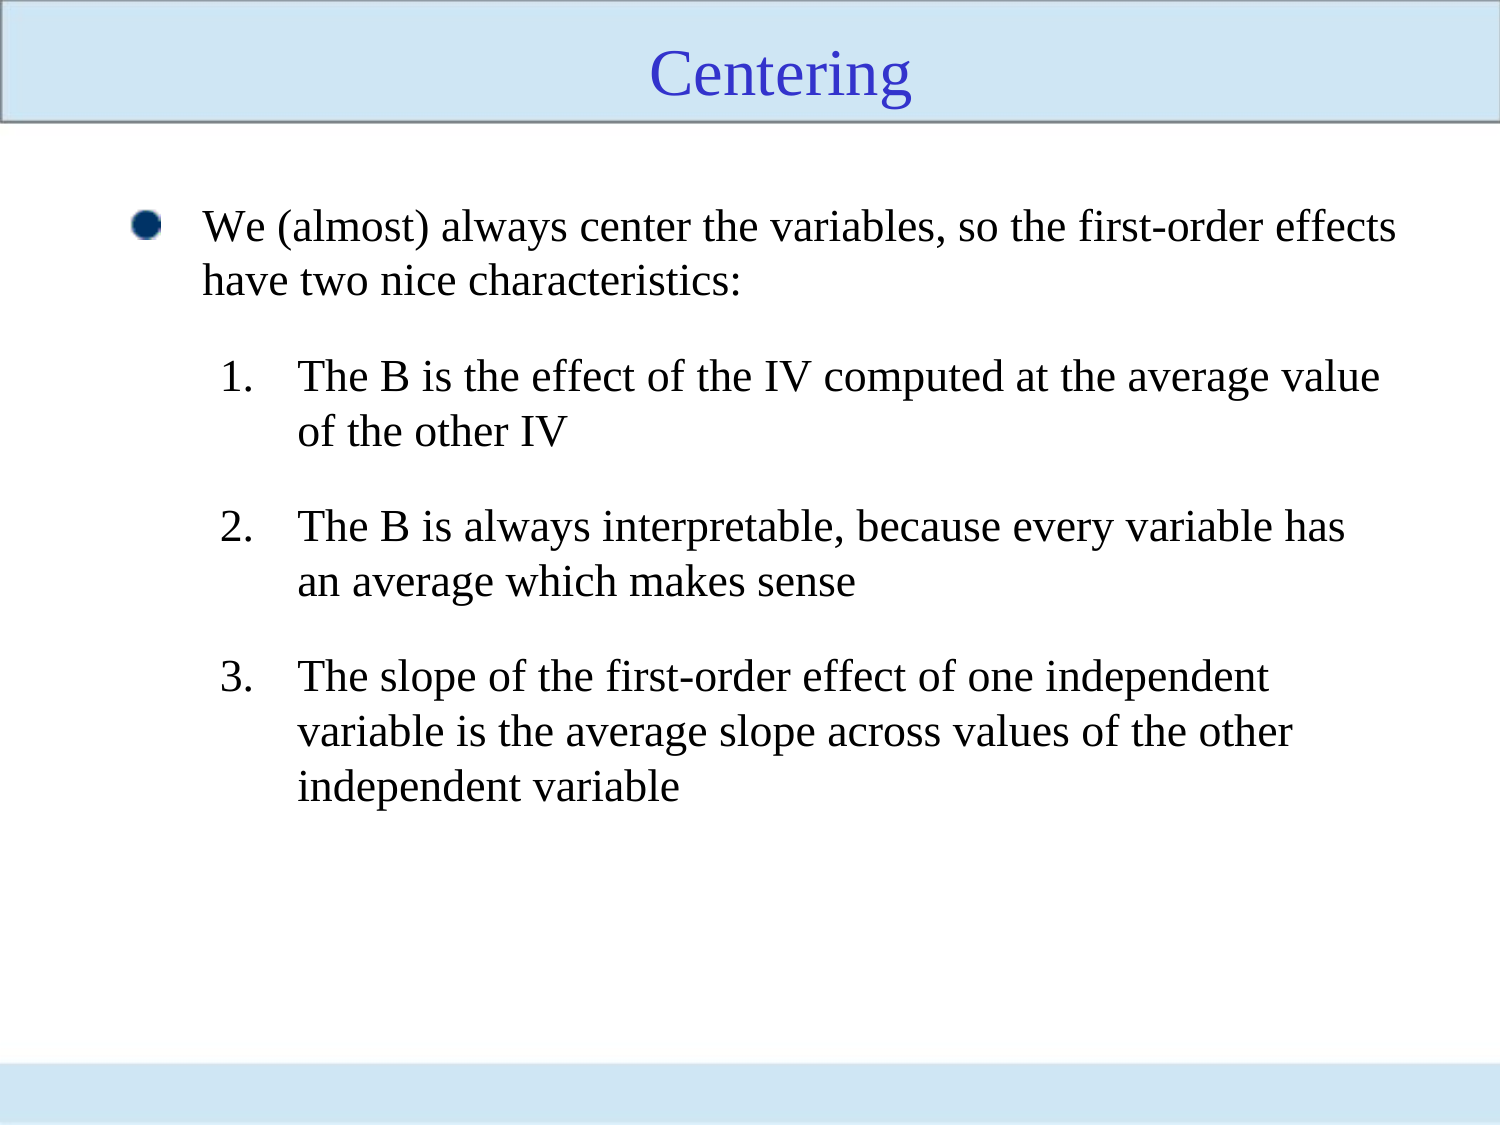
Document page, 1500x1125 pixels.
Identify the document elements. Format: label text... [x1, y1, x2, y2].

picture [0, 0, 1500, 1125]
text_box We (almost) always center the variables, so the first-order effects have two nice characteristics: The B is the effect of the IV computed at the average value of the other IV The B is always interpretable, because every variable has an average which makes sense The slope of the first-order effect of one independent variable is the average slope across values of the other independent variable [112, 187, 1413, 819]
title Centering [249, 21, 1313, 117]
